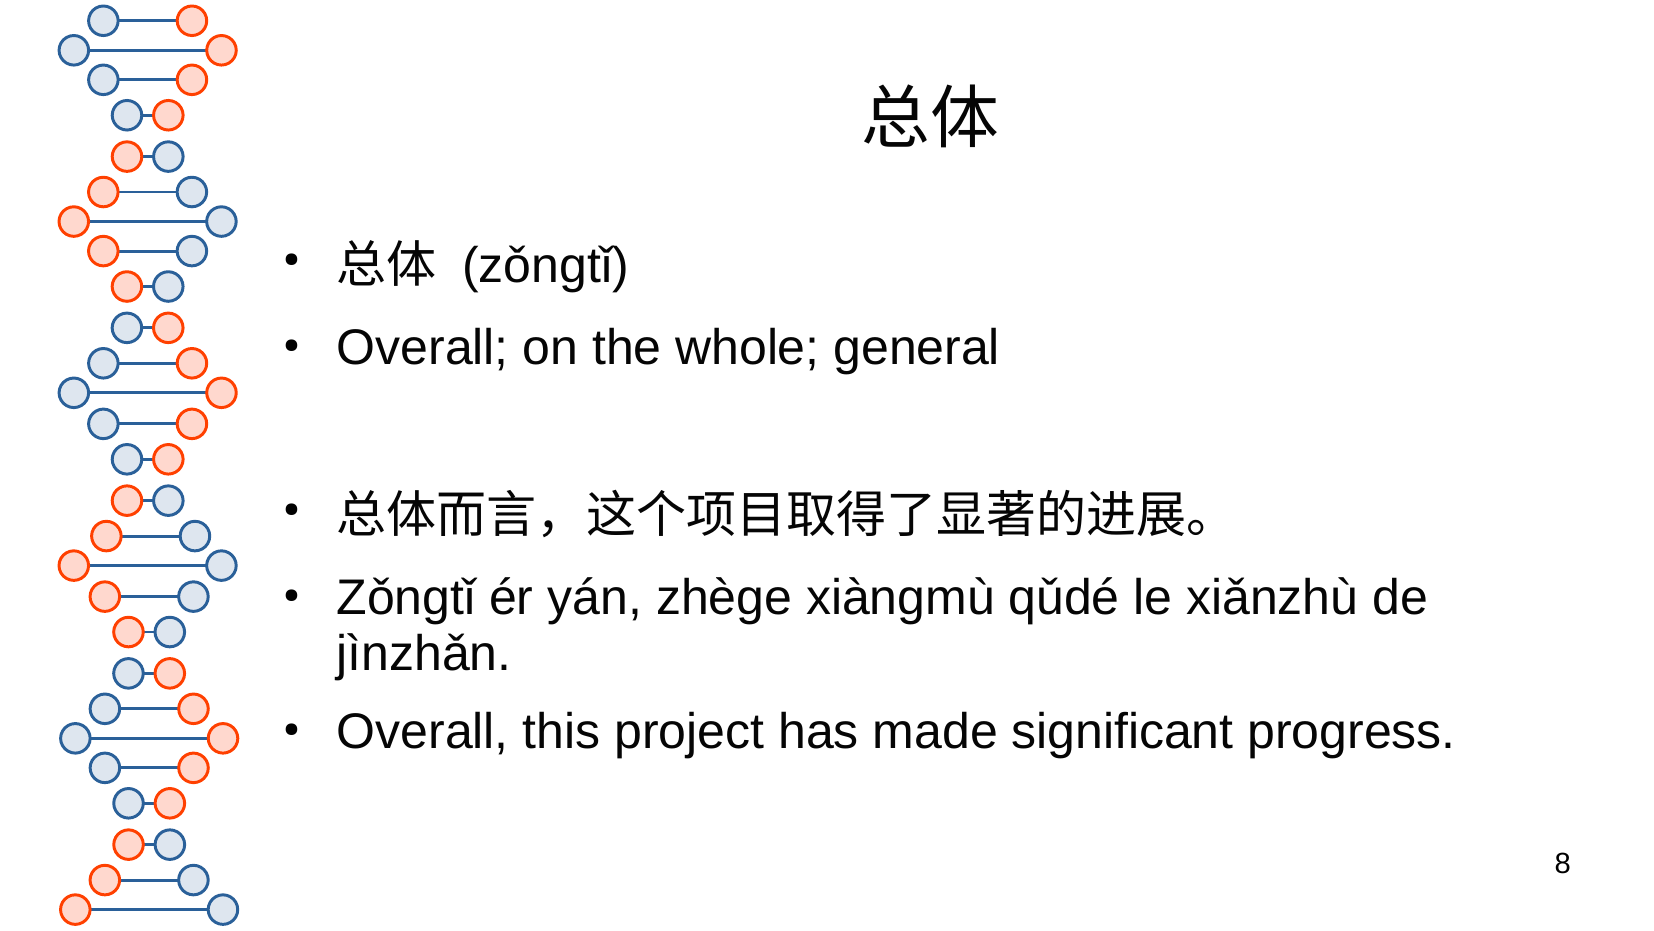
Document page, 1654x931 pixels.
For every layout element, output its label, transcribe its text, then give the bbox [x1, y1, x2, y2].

list 总体 (zǒngtǐ) Overall; on the whole; general 总体而言，这个项目取得了显著的进展。 Zǒngtǐ ér yán, zhège xiàngmù qǔdé le xiǎnzhù de jìnzhǎn. Overall, this project has made significant progress. [265, 224, 1595, 764]
title 总体 [265, 35, 1595, 189]
